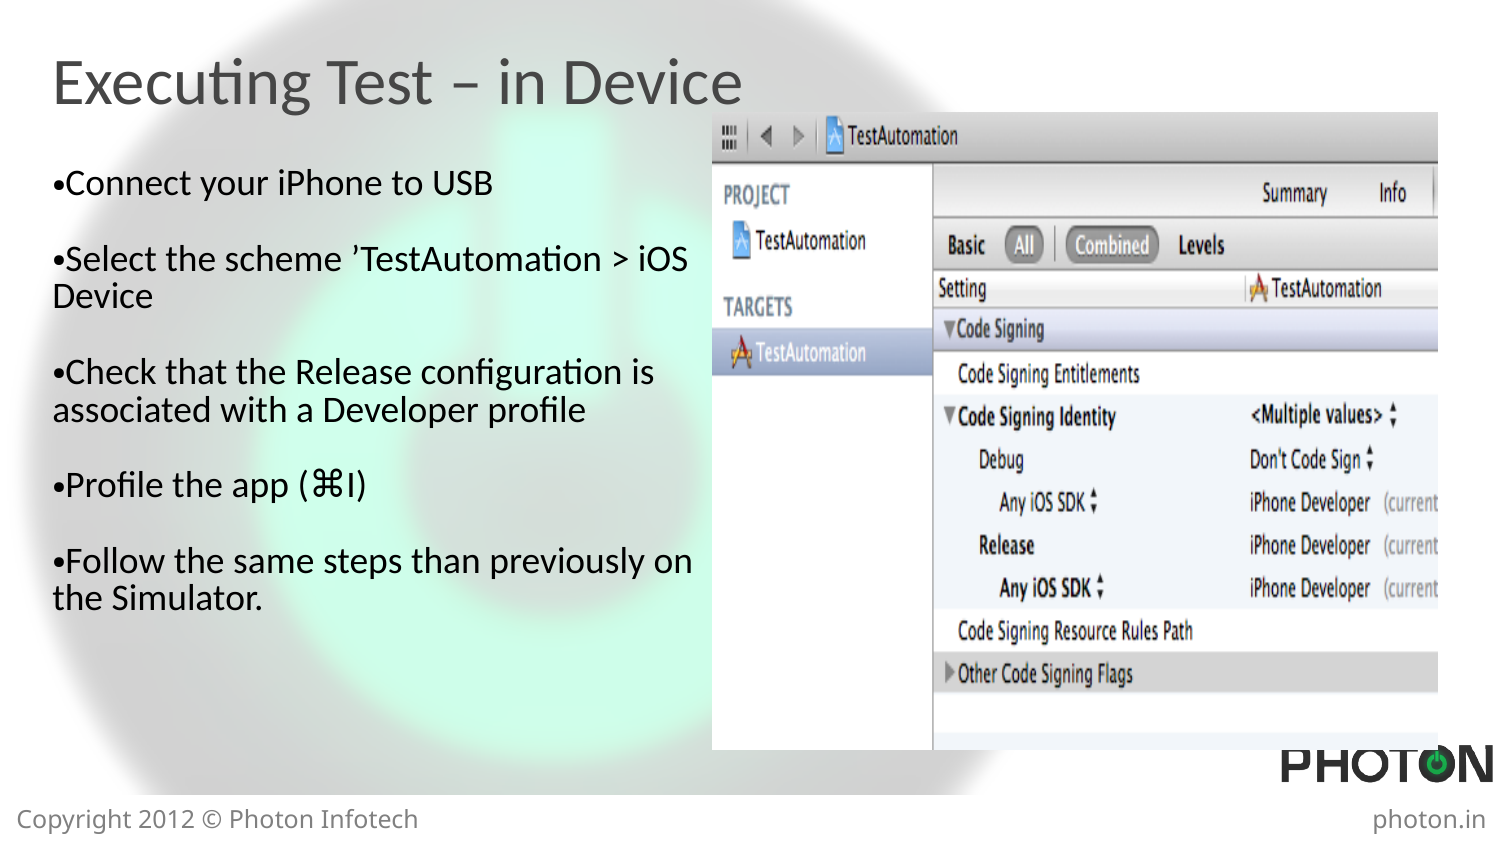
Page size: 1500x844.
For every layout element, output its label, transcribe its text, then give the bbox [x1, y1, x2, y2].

picture [0, 0, 1497, 795]
text_box Connect your iPhone to USB Select the scheme ’TestAutomation > iOS Device Check that the Release configuration is associated with a Developer profile Profile the app (⌘I) Follow the same steps than previously on the Simulator. [37, 160, 712, 751]
title Executing Test – in Device [37, 25, 1500, 151]
